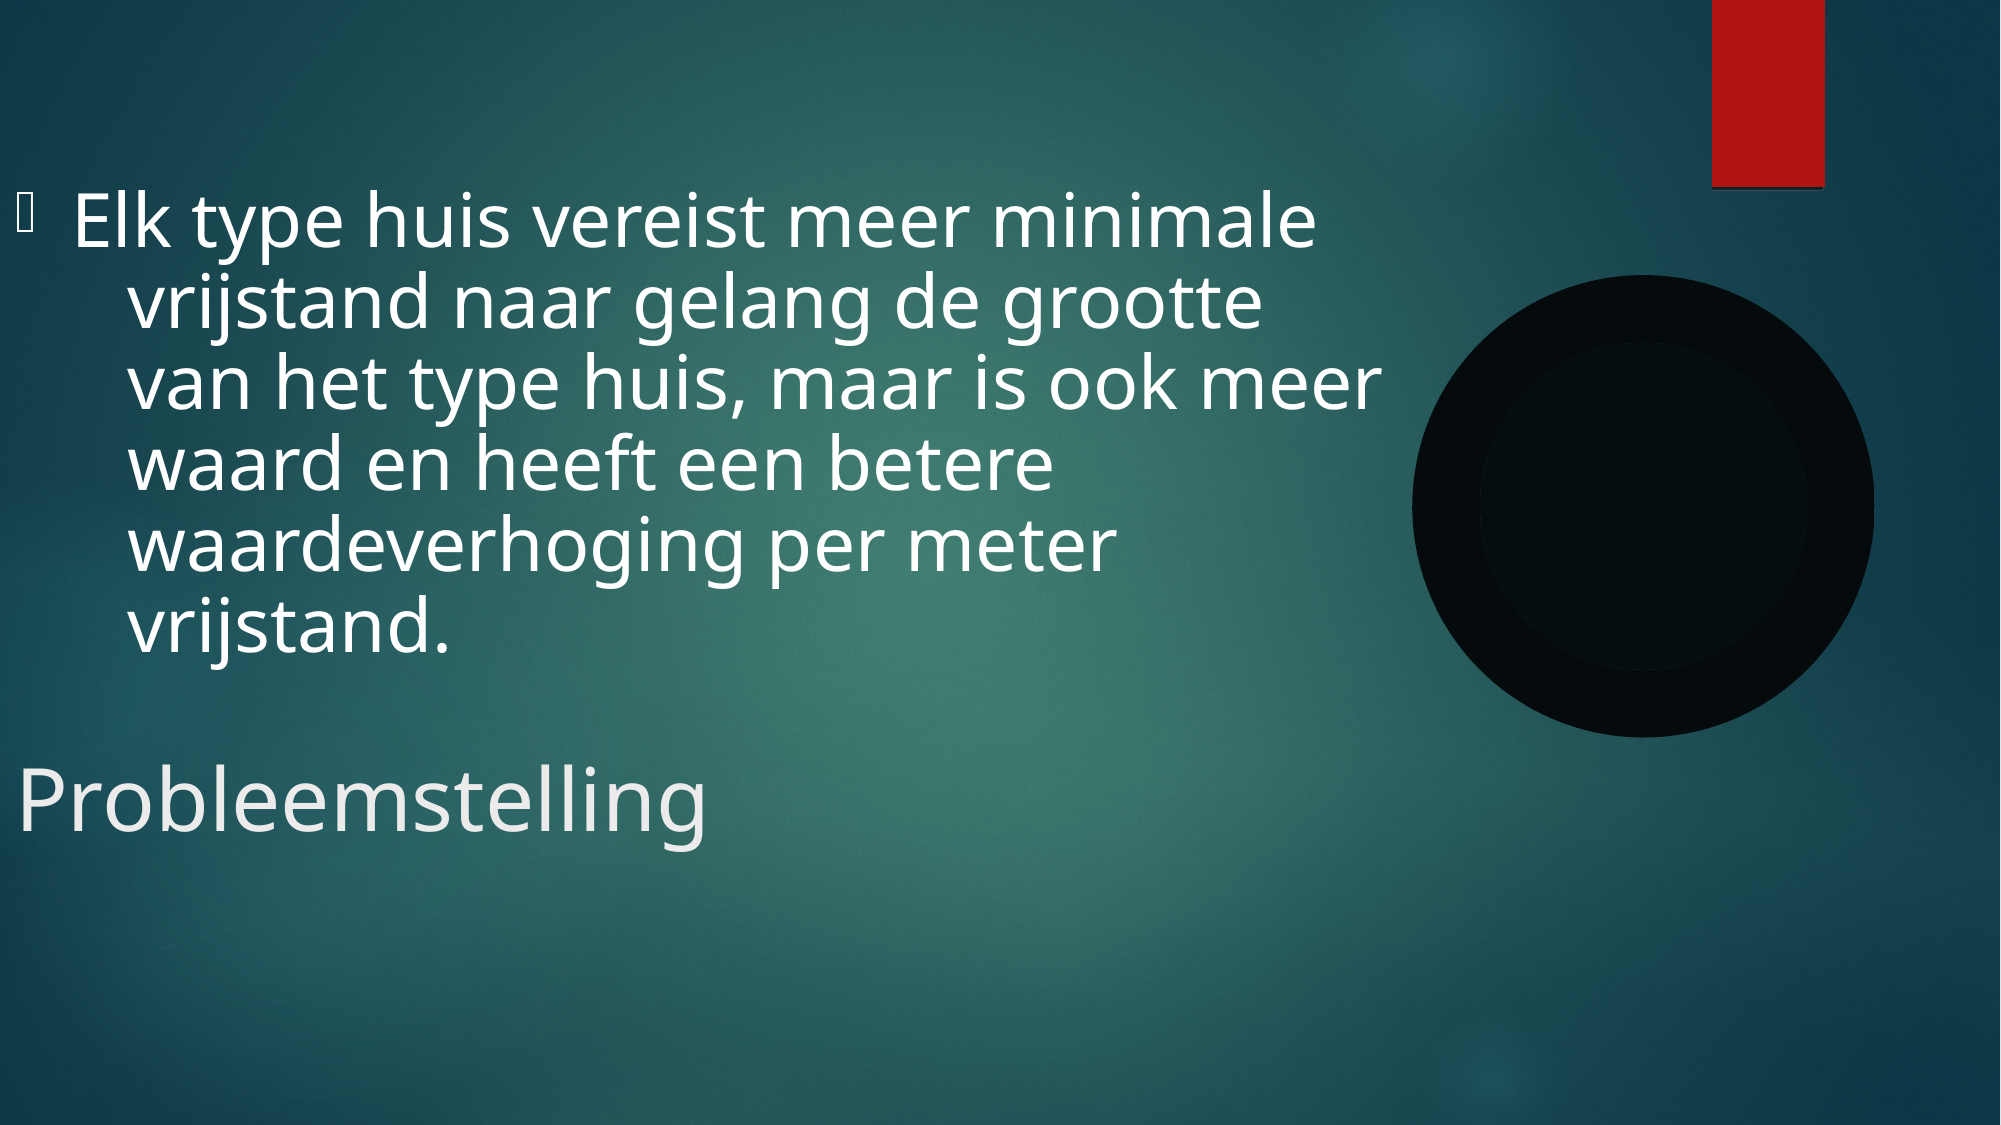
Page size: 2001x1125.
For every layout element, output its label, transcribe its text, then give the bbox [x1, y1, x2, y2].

title Probleemstelling [0, 736, 1401, 984]
list Elk type huis vereist meer minimale vrijstand naar gelang de grootte van het type huis, maar is ook meer waard en heeft een betere waardeverhoging per meter vrijstand. [0, 112, 1401, 706]
